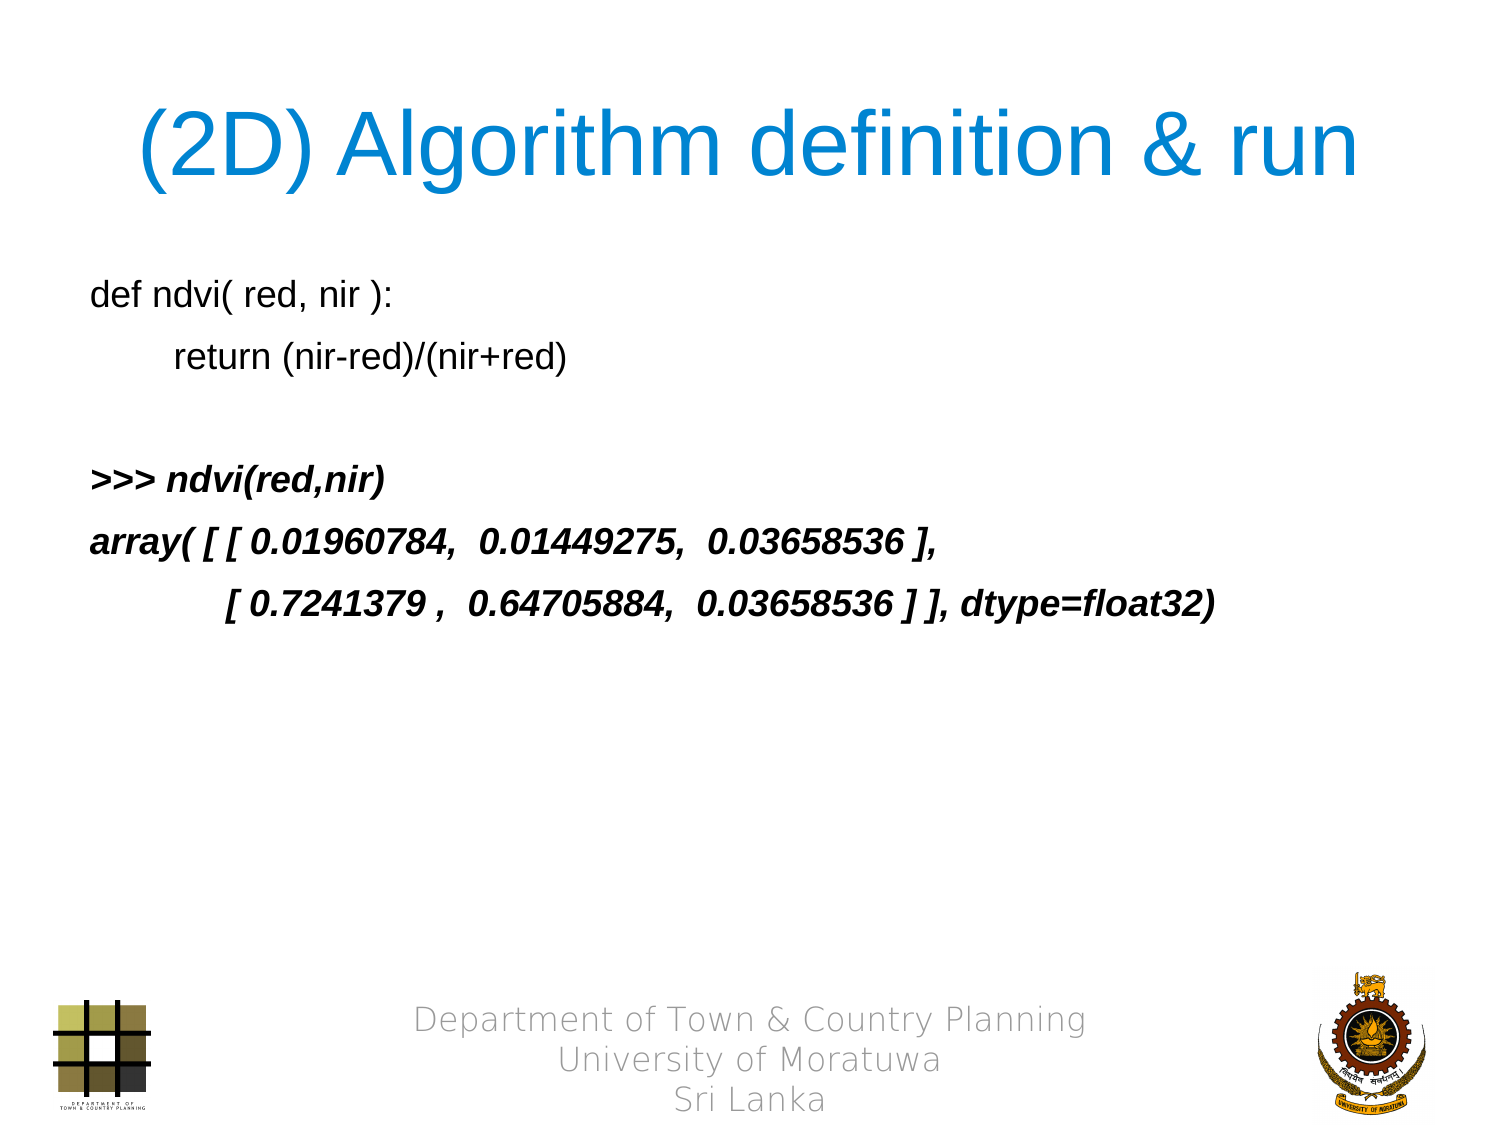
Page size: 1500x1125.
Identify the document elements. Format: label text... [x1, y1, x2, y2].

list def ndvi( red, nir ): return (nir-red)/(nir+red) >>> ndvi(red,nir) array( [ [ 0.01960784, 0.01449275, 0.03658536 ], [ 0.7241379 , 0.64705884, 0.03658536 ] ], dtype=float32) [75, 262, 1426, 916]
picture [53, 1000, 151, 1110]
title (2D) Algorithm definition & run [75, 45, 1426, 233]
picture [1312, 966, 1435, 1125]
